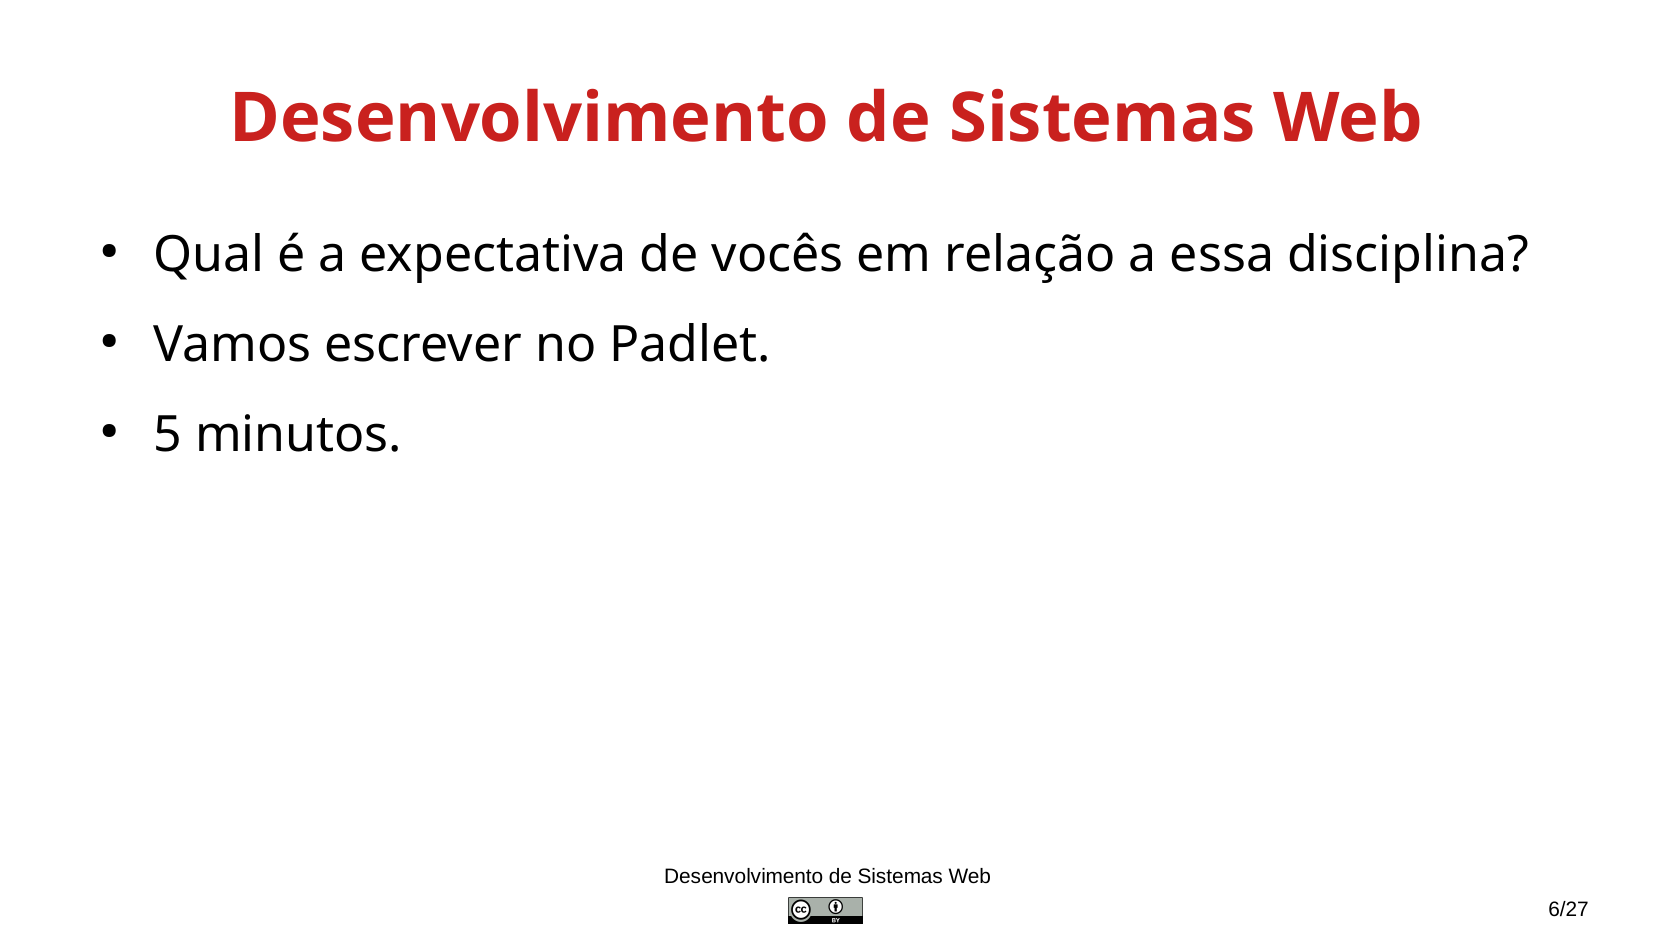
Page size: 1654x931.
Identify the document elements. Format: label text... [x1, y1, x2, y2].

list Qual é a expectativa de vocês em relação a essa disciplina? Vamos escrever no Padlet. 5 minutos. [82, 217, 1571, 827]
title Desenvolvimento de Sistemas Web [82, 37, 1571, 193]
picture [788, 897, 863, 924]
